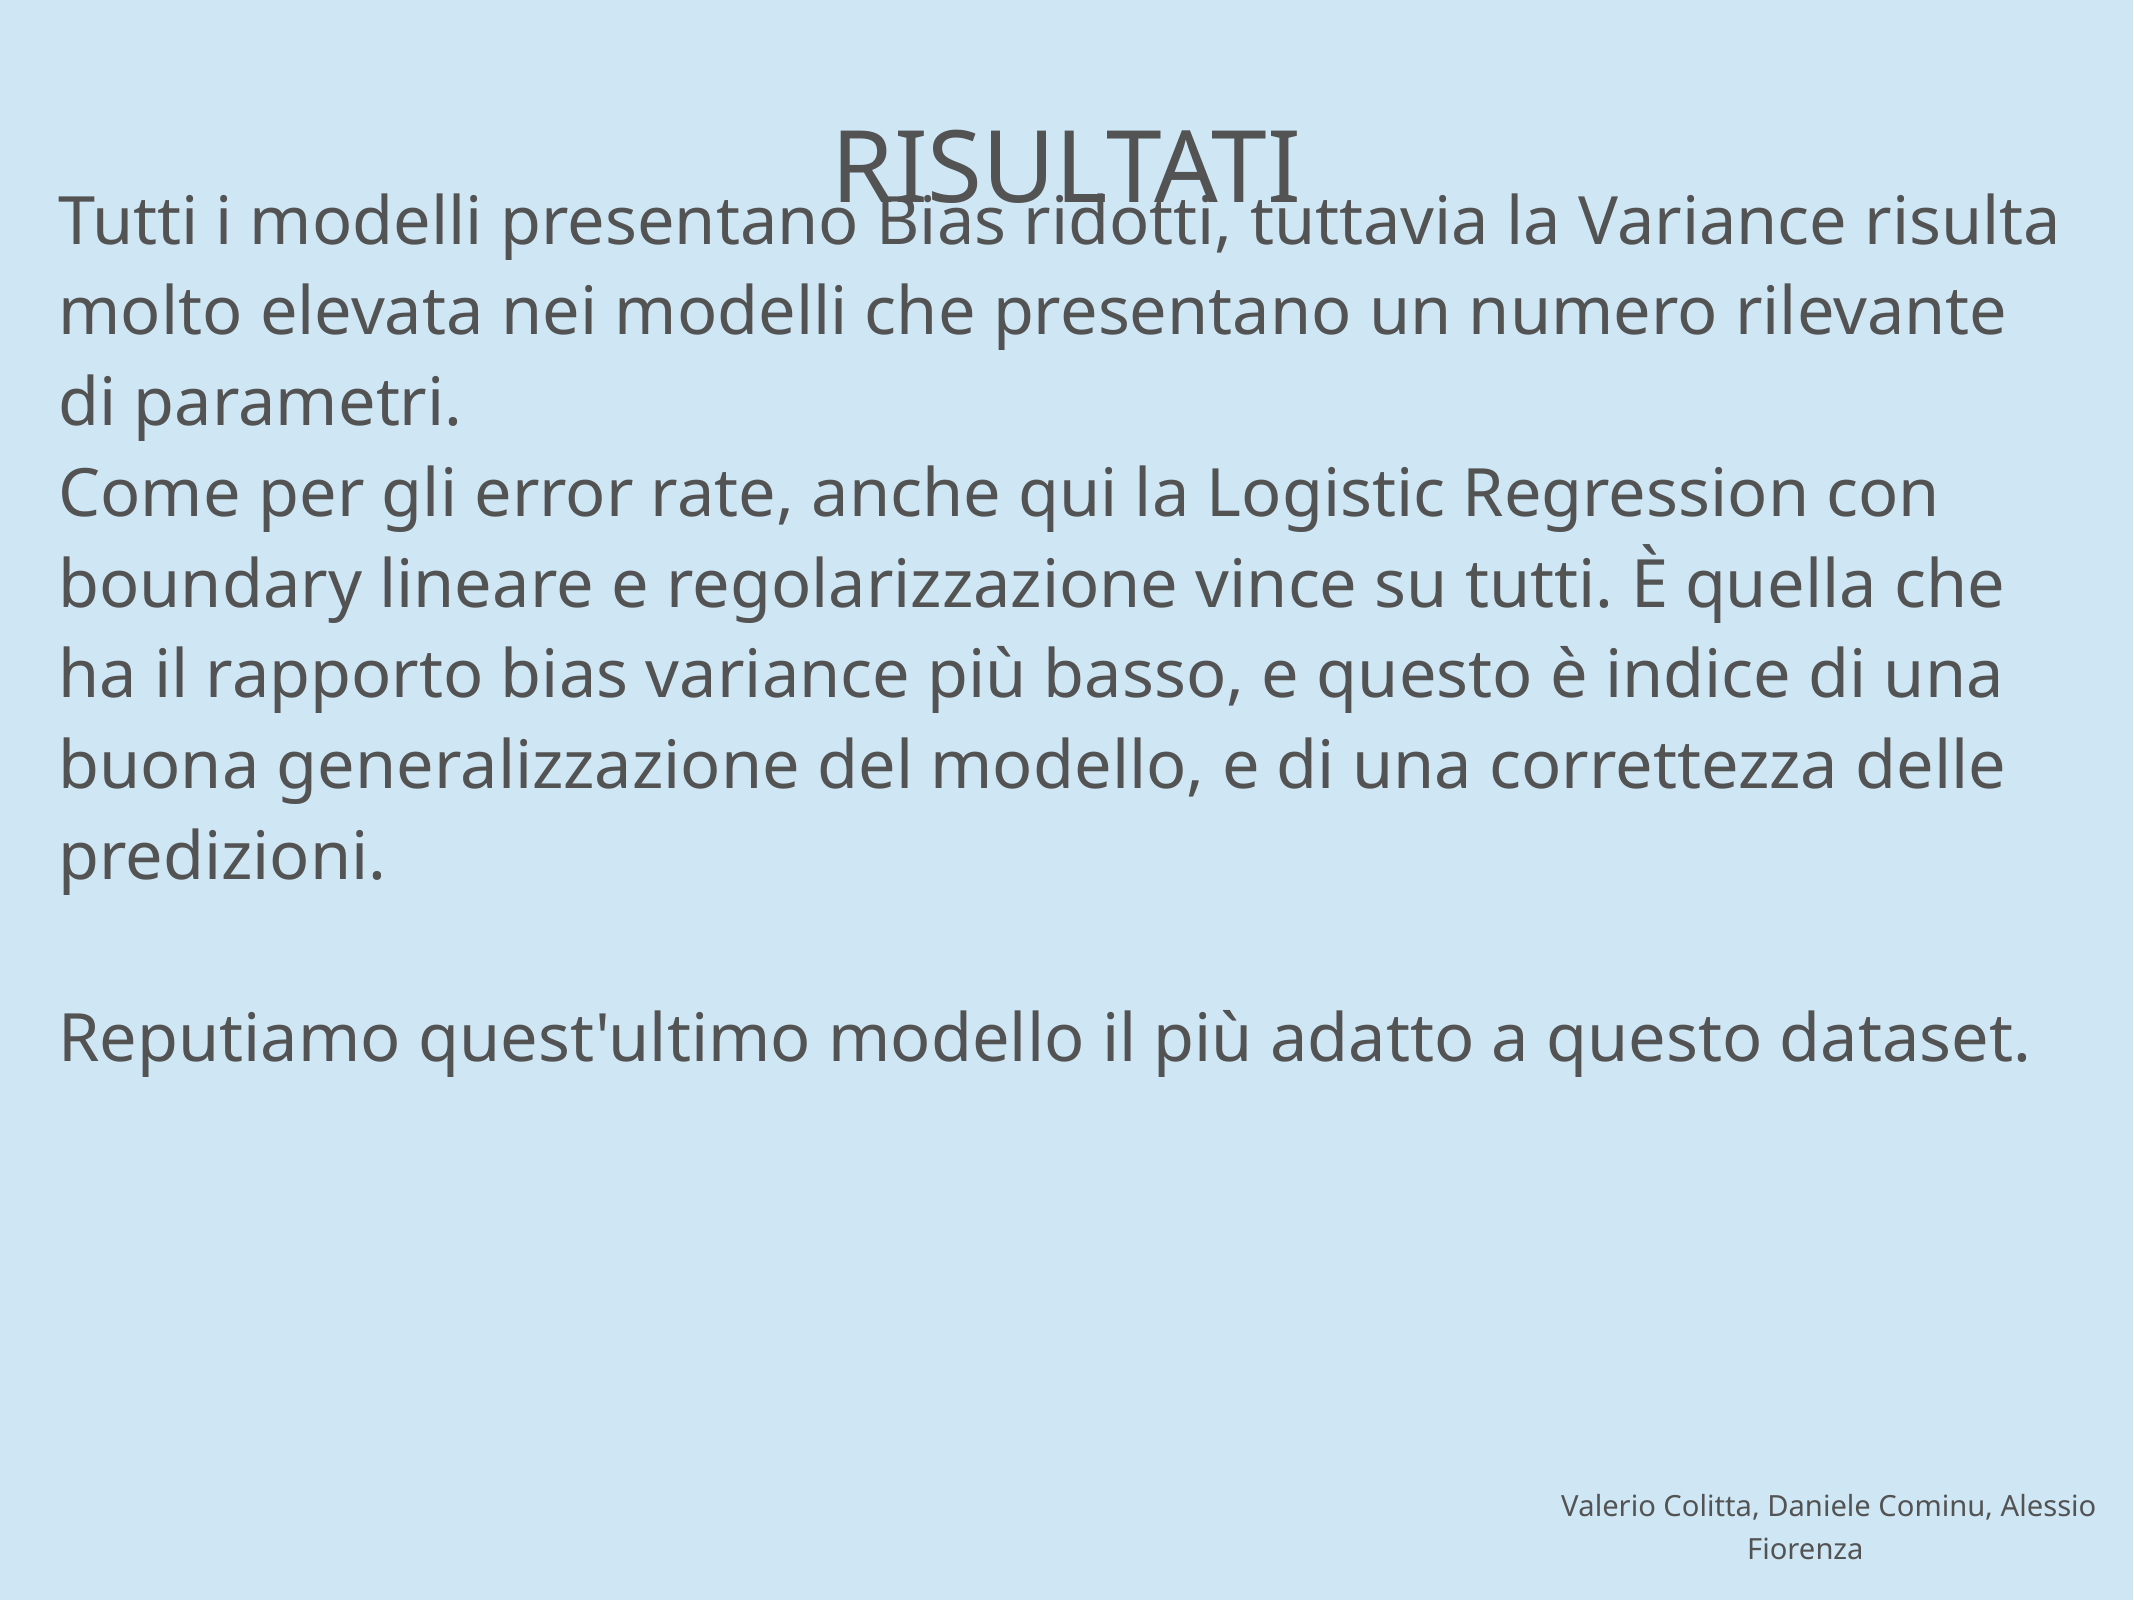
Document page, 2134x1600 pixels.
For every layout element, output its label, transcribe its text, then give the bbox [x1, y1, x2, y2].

text_box Valerio Colitta, Daniele Cominu, Alessio Fiorenza [1467, 1496, 2134, 1558]
subtitle Tutti i modelli presentano Bias ridotti, tuttavia la Variance risulta molto elevata nei modelli che presentano un numero rilevante di parametri. Come per gli error rate, anche qui la Logistic Regression con boundary lineare e regolarizzazione vince su tutti. È quella che ha il rapporto bias variance più basso, e questo è indice di una buona generalizzazione del modello, e di una correttezza delle predizioni. Reputiamo quest'ultimo modello il più adatto a questo dataset. [58, 183, 2075, 1070]
title RISULTATI [58, 94, 2075, 183]
